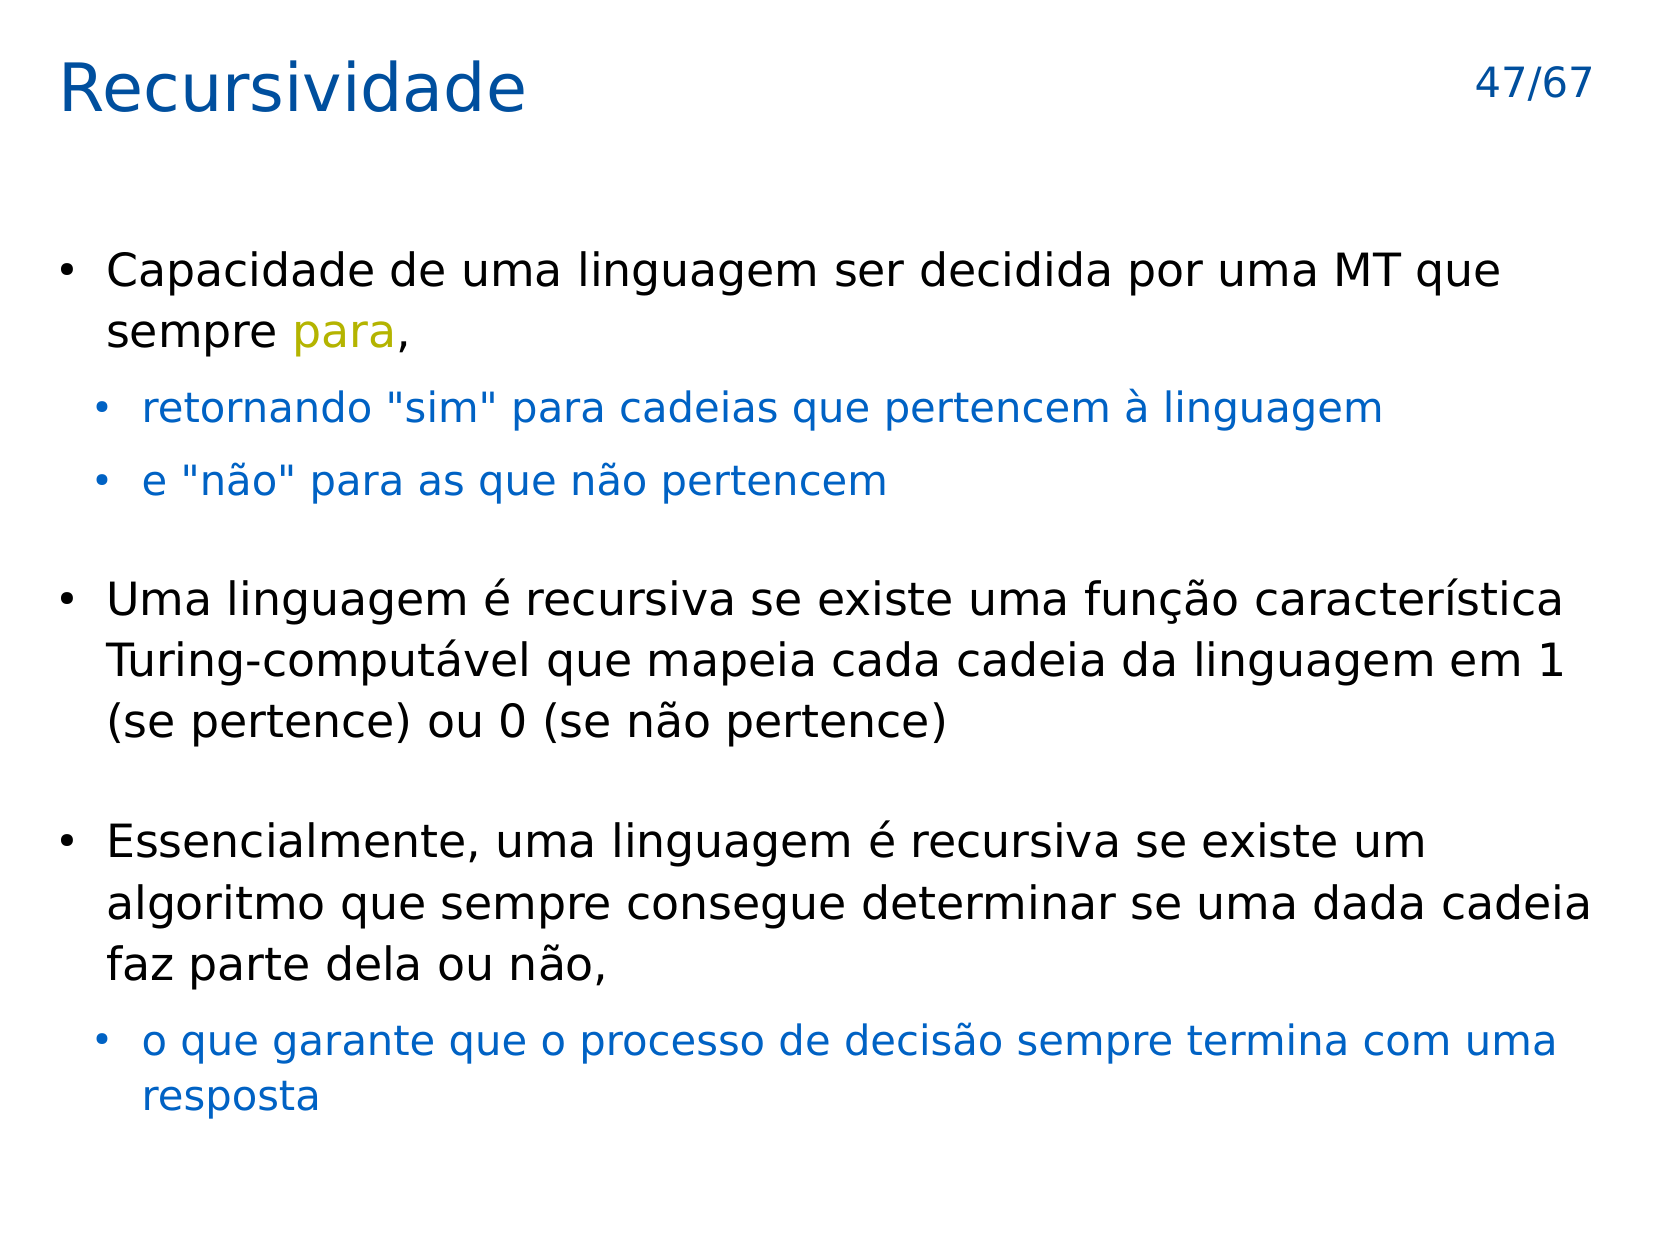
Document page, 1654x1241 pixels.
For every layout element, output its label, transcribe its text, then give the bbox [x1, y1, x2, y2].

title Recursividade [59, 29, 1625, 148]
list Capacidade de uma linguagem ser decidida por uma MT que sempre para, retornando "sim" para cadeias que pertencem à linguagem e "não" para as que não pertencem Uma linguagem é recursiva se existe uma função característica Turing-computável que mapeia cada cadeia da linguagem em 1 (se pertence) ou 0 (se não pertence) Essencialmente, uma linguagem é recursiva se existe um algoritmo que sempre consegue determinar se uma dada cadeia faz parte dela ou não, o que garante que o processo de decisão sempre termina com uma resposta [59, 236, 1595, 1211]
